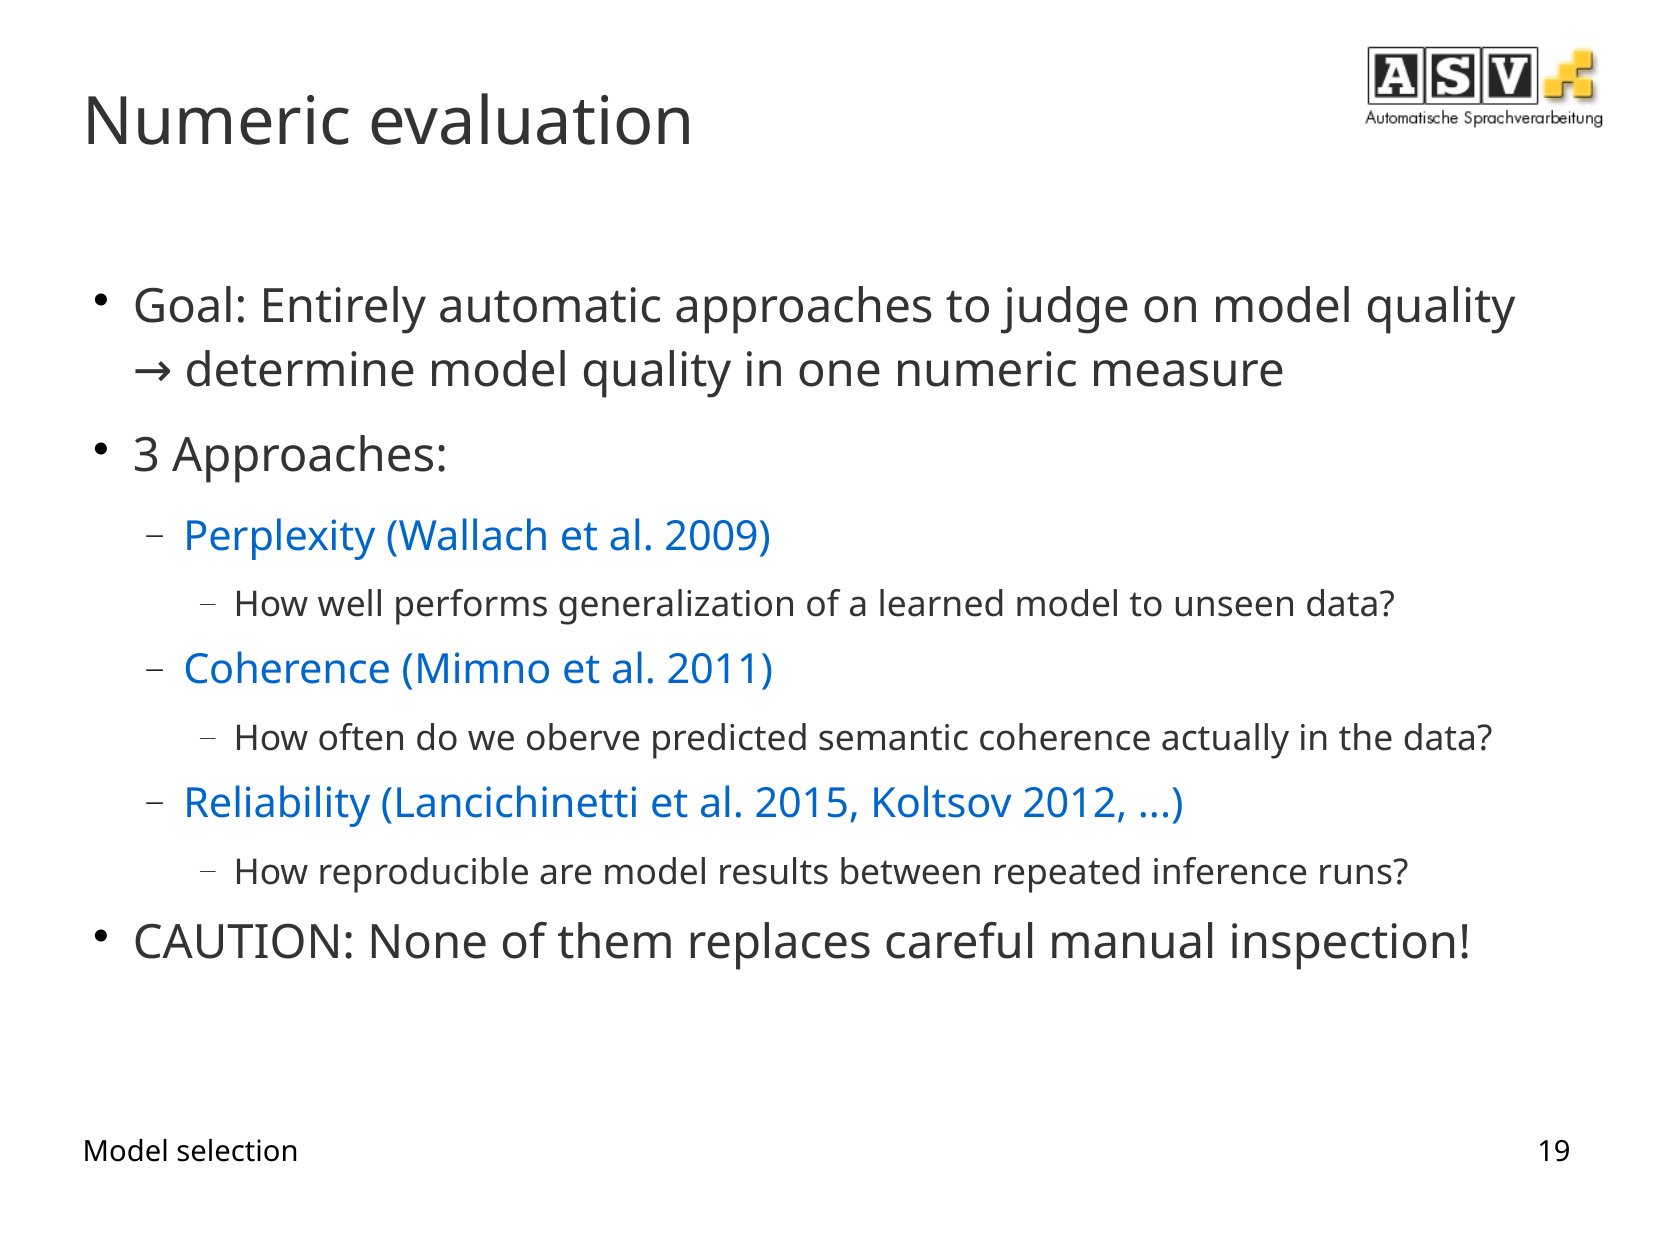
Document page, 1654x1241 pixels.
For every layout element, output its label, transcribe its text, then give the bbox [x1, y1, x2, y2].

title Numeric evaluation [82, 49, 1347, 189]
picture [1364, 43, 1605, 129]
list Goal: Entirely automatic approaches to judge on model quality → determine model quality in one numeric measure 3 Approaches: Perplexity (Wallach et al. 2009) How well performs generalization of a learned model to unseen data? Coherence (Mimno et al. 2011) How often do we oberve predicted semantic coherence actually in the data? Reliability (Lancichinetti et al. 2015, Koltsov 2012, ...) How reproducible are model results between repeated inference runs? CAUTION: None of them replaces careful manual inspection! [82, 271, 1538, 991]
